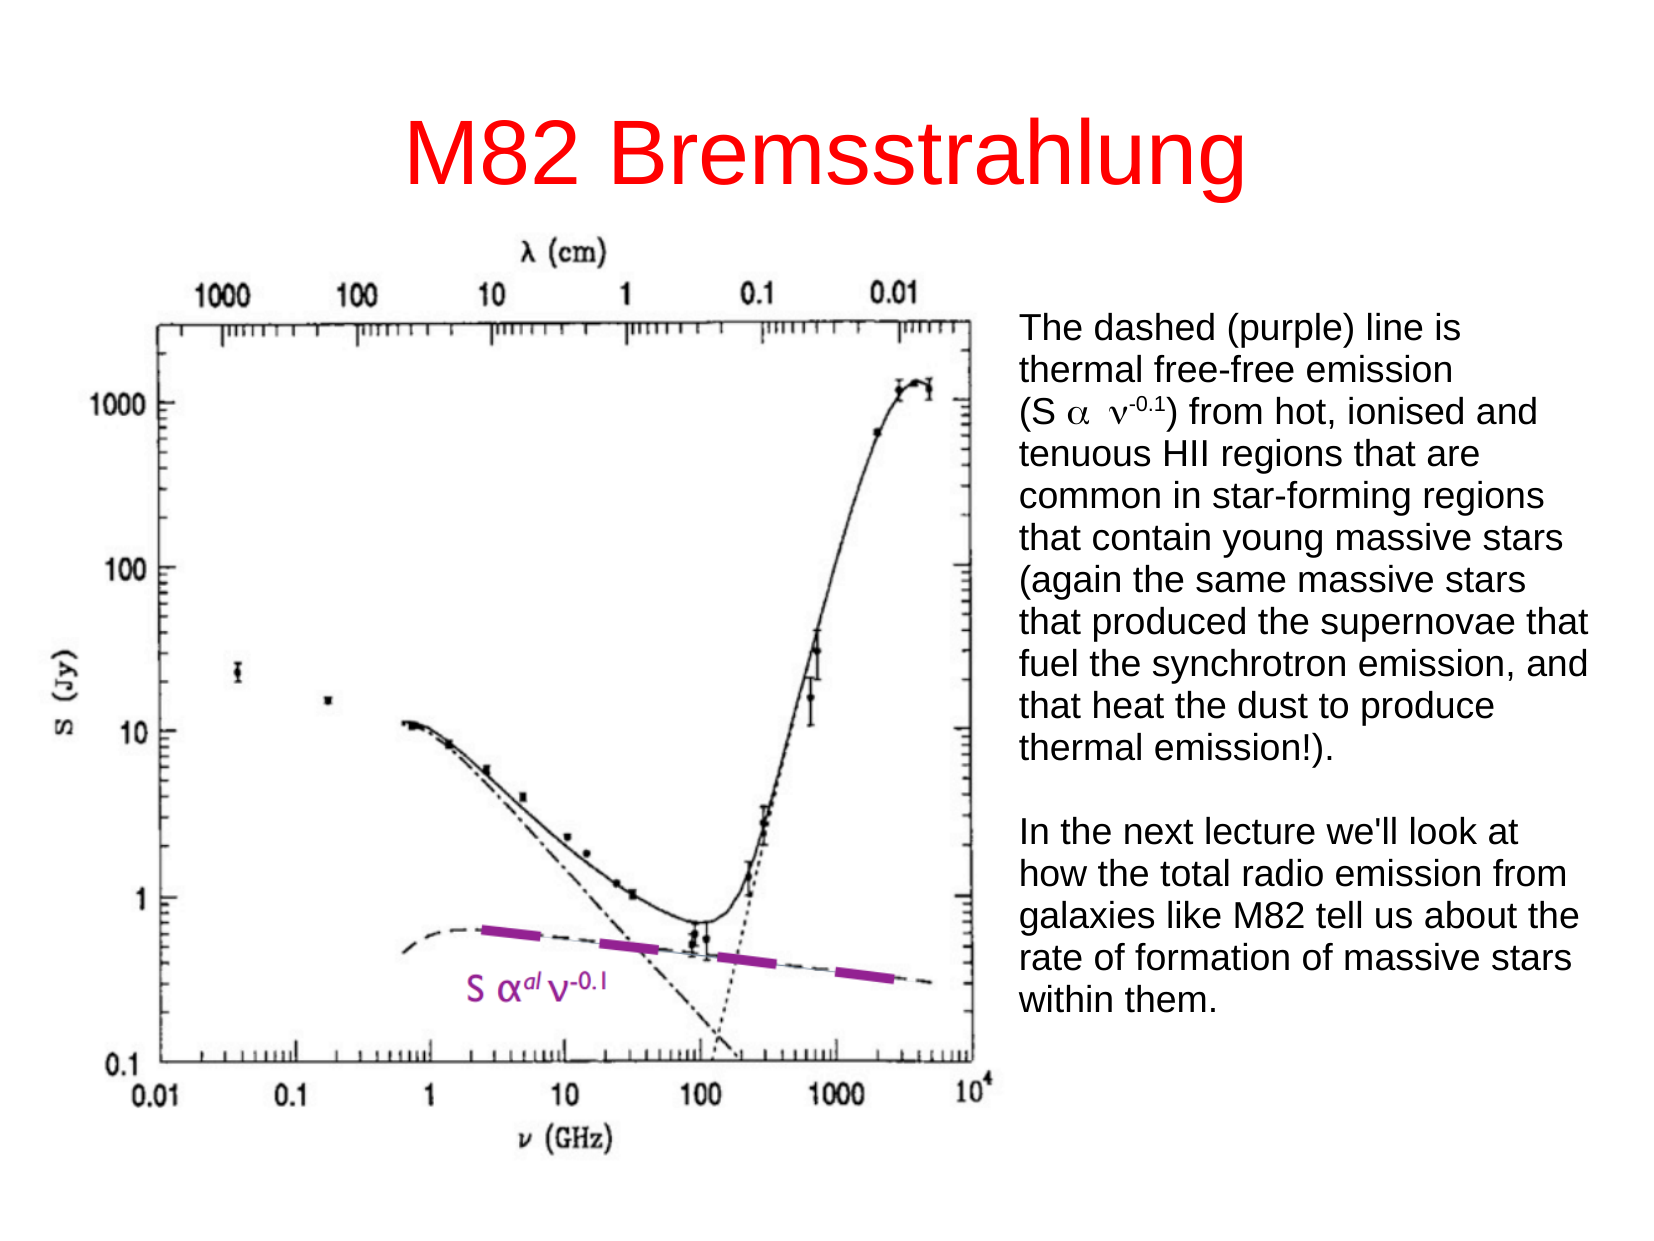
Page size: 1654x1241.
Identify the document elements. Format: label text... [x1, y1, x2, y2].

text_box The dashed (purple) line is thermal free-free emission (S a n-0.1) from hot, ionised and tenuous HII regions that are common in star-forming regions that contain young massive stars (again the same massive stars that produced the supernovae that fuel the synchrotron emission, and that heat the dust to produce thermal emission!). In the next lecture we'll look at how the total radio emission from galaxies like M82 tell us about the rate of formation of massive stars within them. [1003, 298, 1607, 1035]
picture [23, 224, 1018, 1186]
title M82 Bremsstrahlung [82, 49, 1571, 257]
